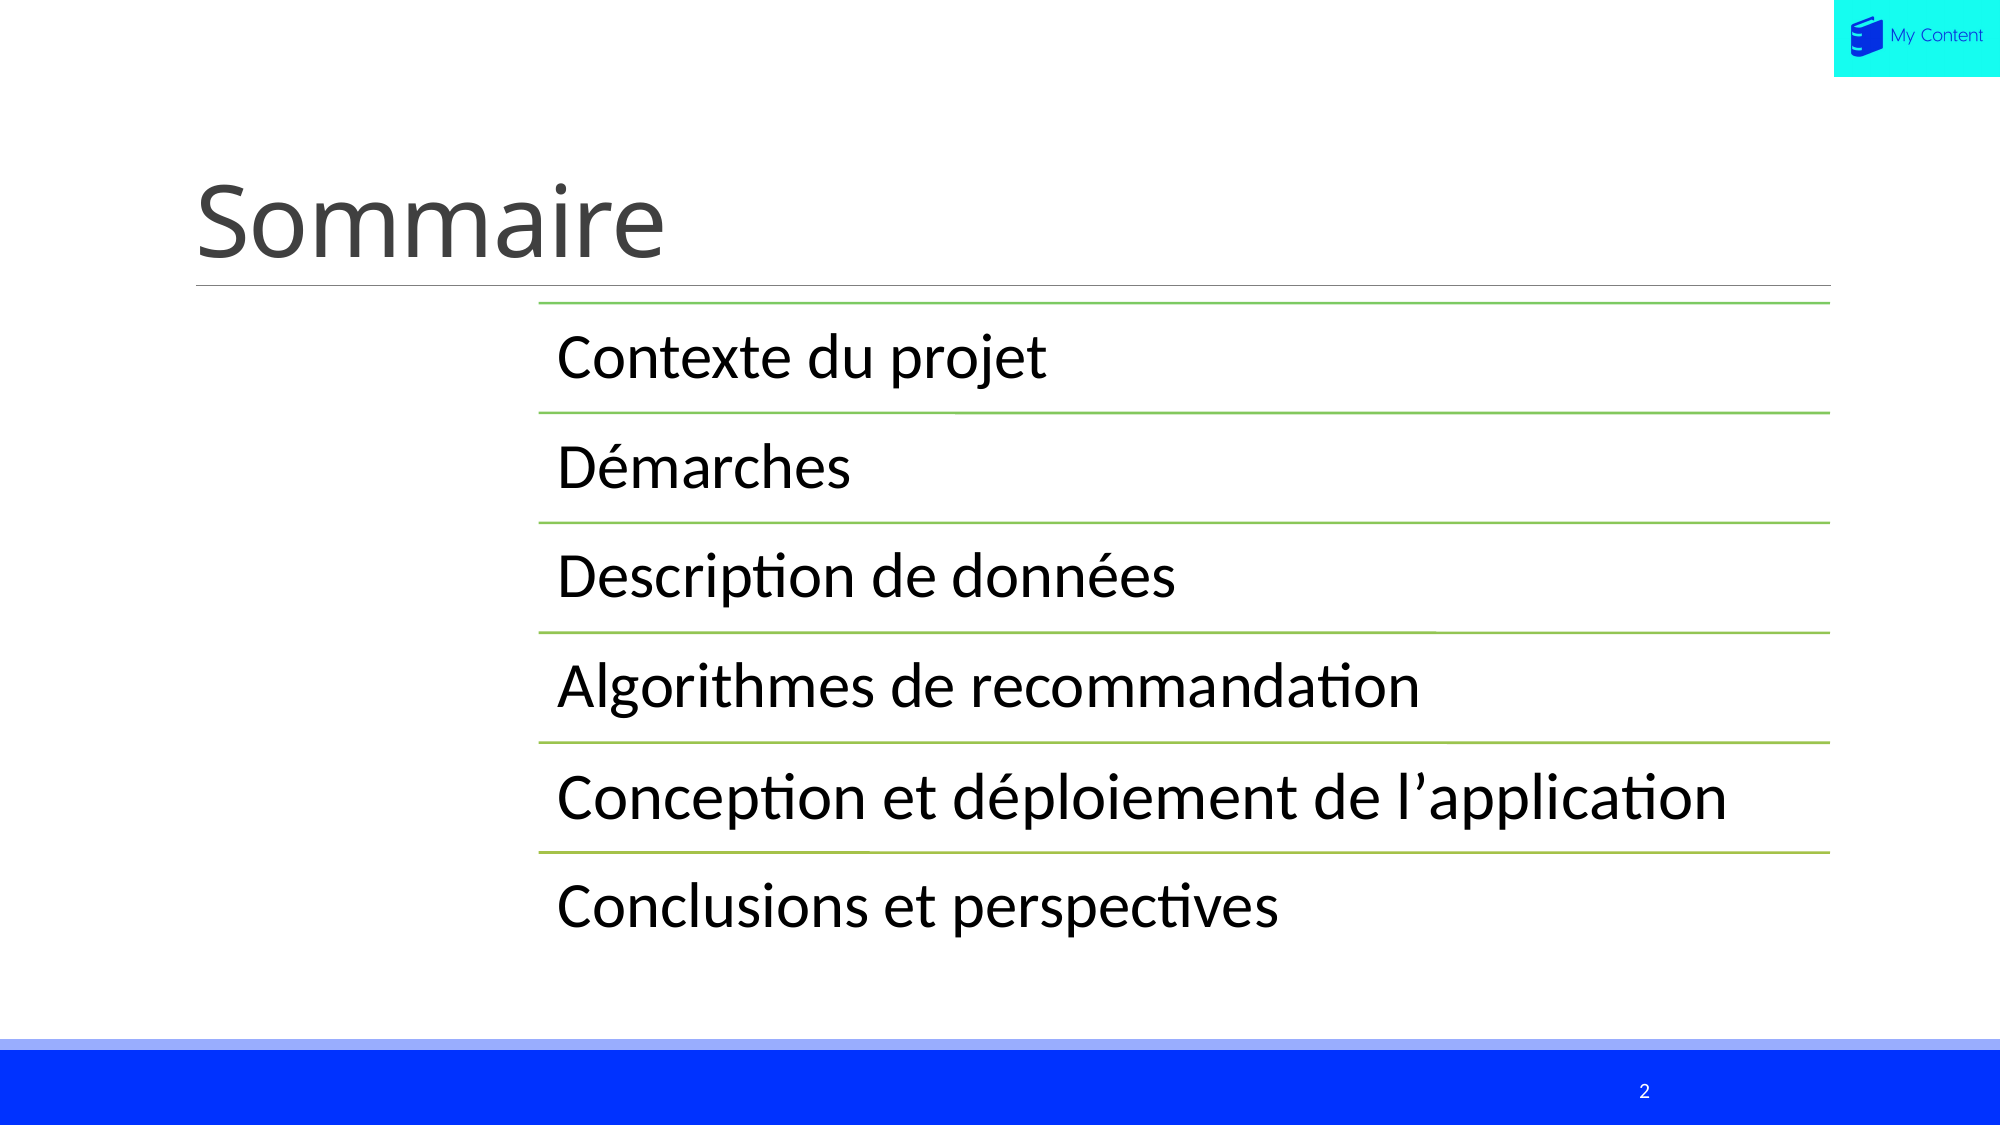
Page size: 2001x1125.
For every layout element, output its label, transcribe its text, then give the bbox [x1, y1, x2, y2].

title Sommaire [180, 47, 1831, 286]
text_box Démarches [538, 412, 1831, 521]
text_box [1624, 1059, 1840, 1120]
picture [1834, 0, 2000, 77]
text_box Algorithmes de recommandation [538, 632, 1831, 741]
text_box Description de données [538, 522, 1831, 631]
text_box Conception et déploiement de l’application [538, 742, 1831, 851]
text_box Contexte du projet [538, 303, 1831, 411]
text_box Conclusions et perspectives [538, 852, 1831, 963]
